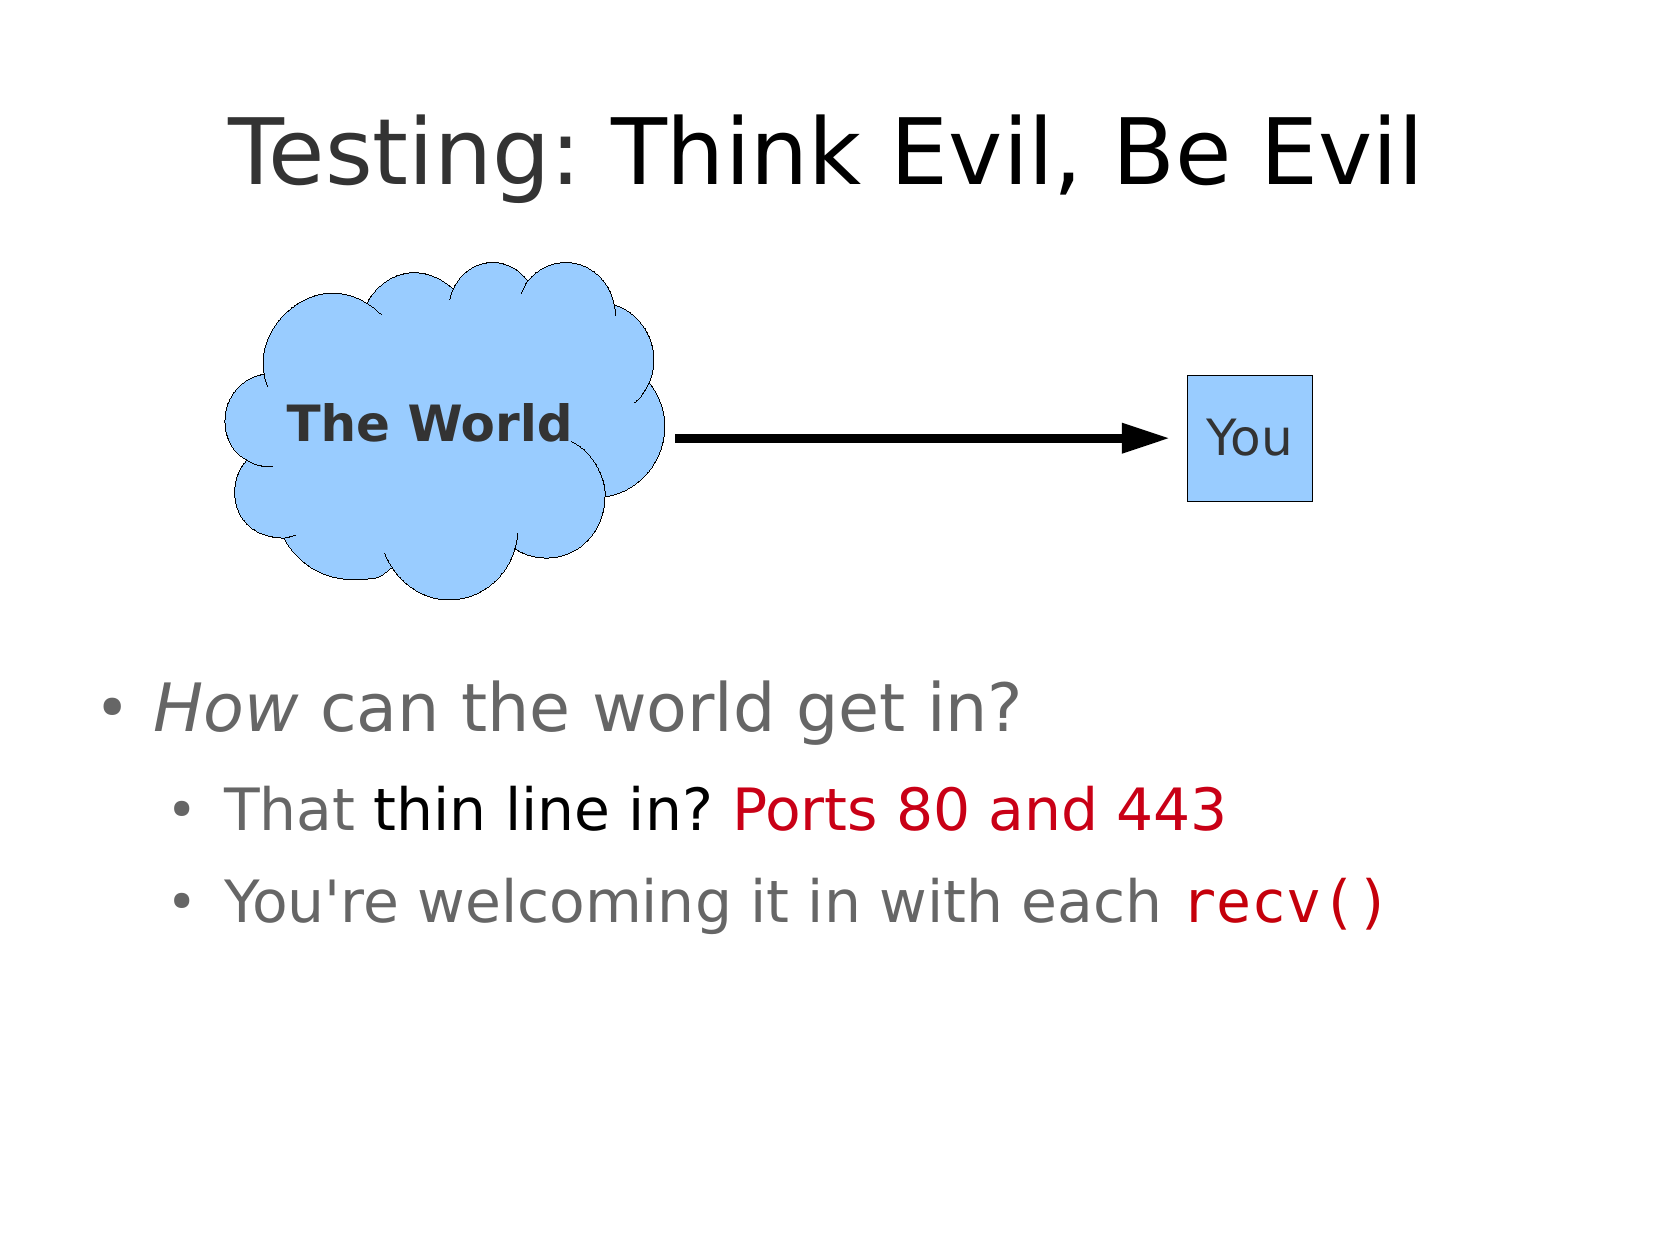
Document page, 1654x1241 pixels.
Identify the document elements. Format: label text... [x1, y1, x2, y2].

list How can the world get in? That thin line in? Ports 80 and 443 You're welcoming it in with each recv() [82, 669, 1571, 991]
title Testing: Think Evil, Be Evil [82, 56, 1571, 250]
text_box You [1187, 375, 1313, 502]
text_box The World [224, 262, 665, 600]
